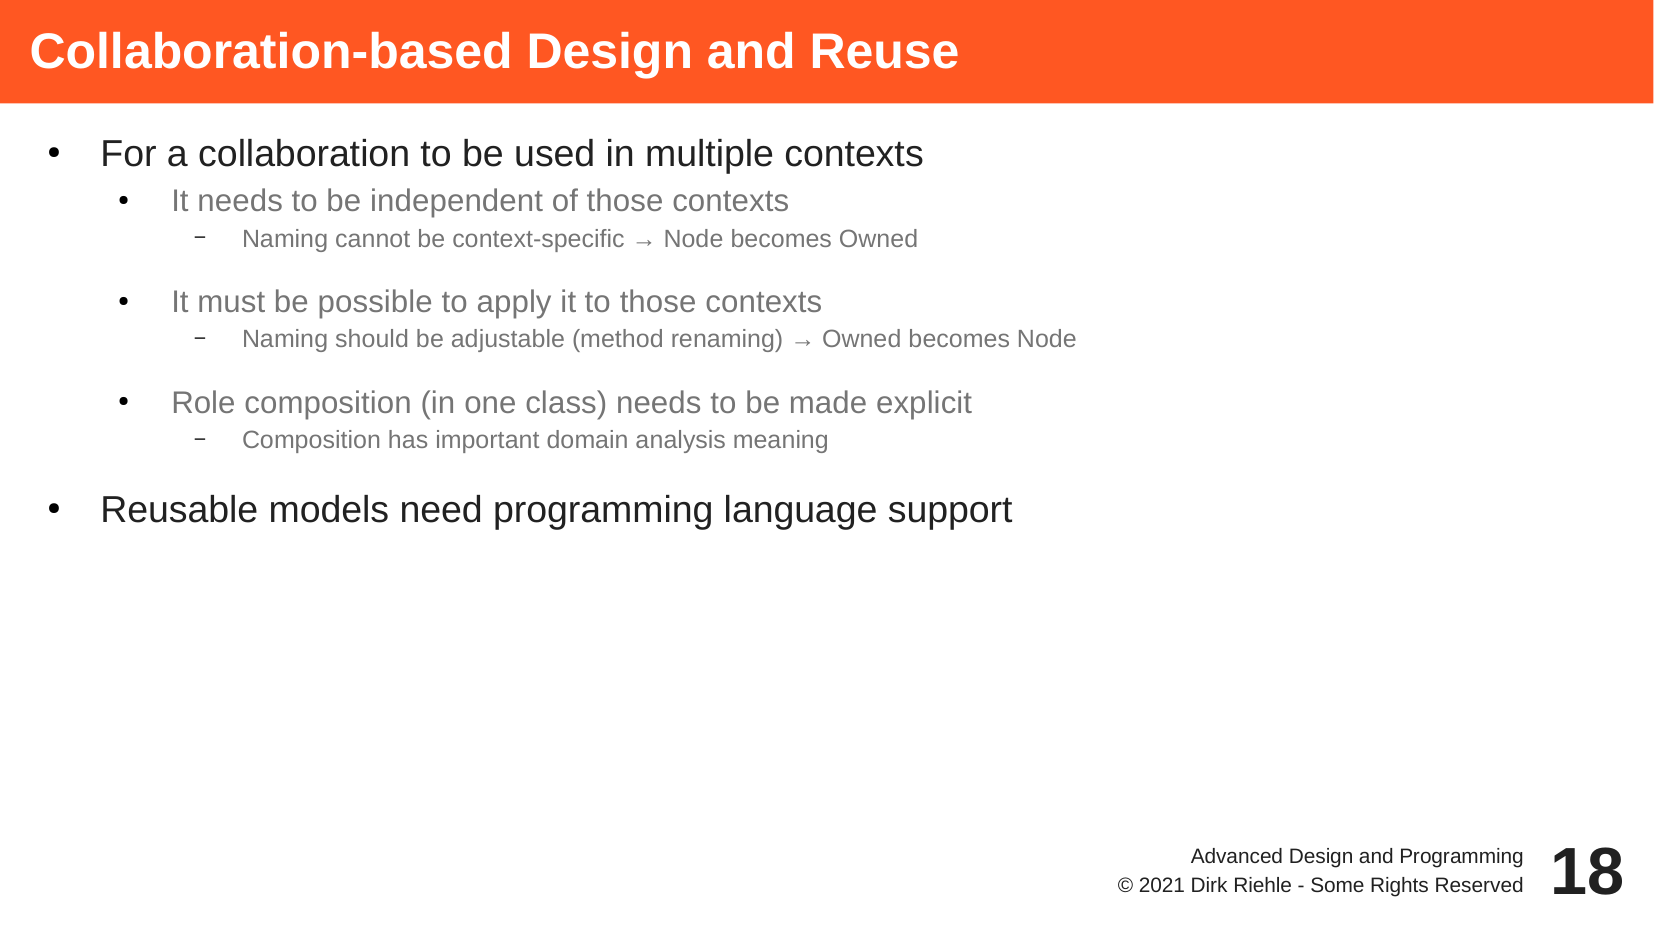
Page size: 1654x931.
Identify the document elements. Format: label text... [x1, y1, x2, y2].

list For a collaboration to be used in multiple contexts It needs to be independent of those contexts Naming cannot be context-specific → Node becomes Owned It must be possible to apply it to those contexts Naming should be adjustable (method renaming) → Owned becomes Node Role composition (in one class) needs to be made explicit Composition has important domain analysis meaning Reusable models need programming language support [29, 132, 1625, 813]
title Collaboration-based Design and Reuse [0, 0, 1654, 104]
